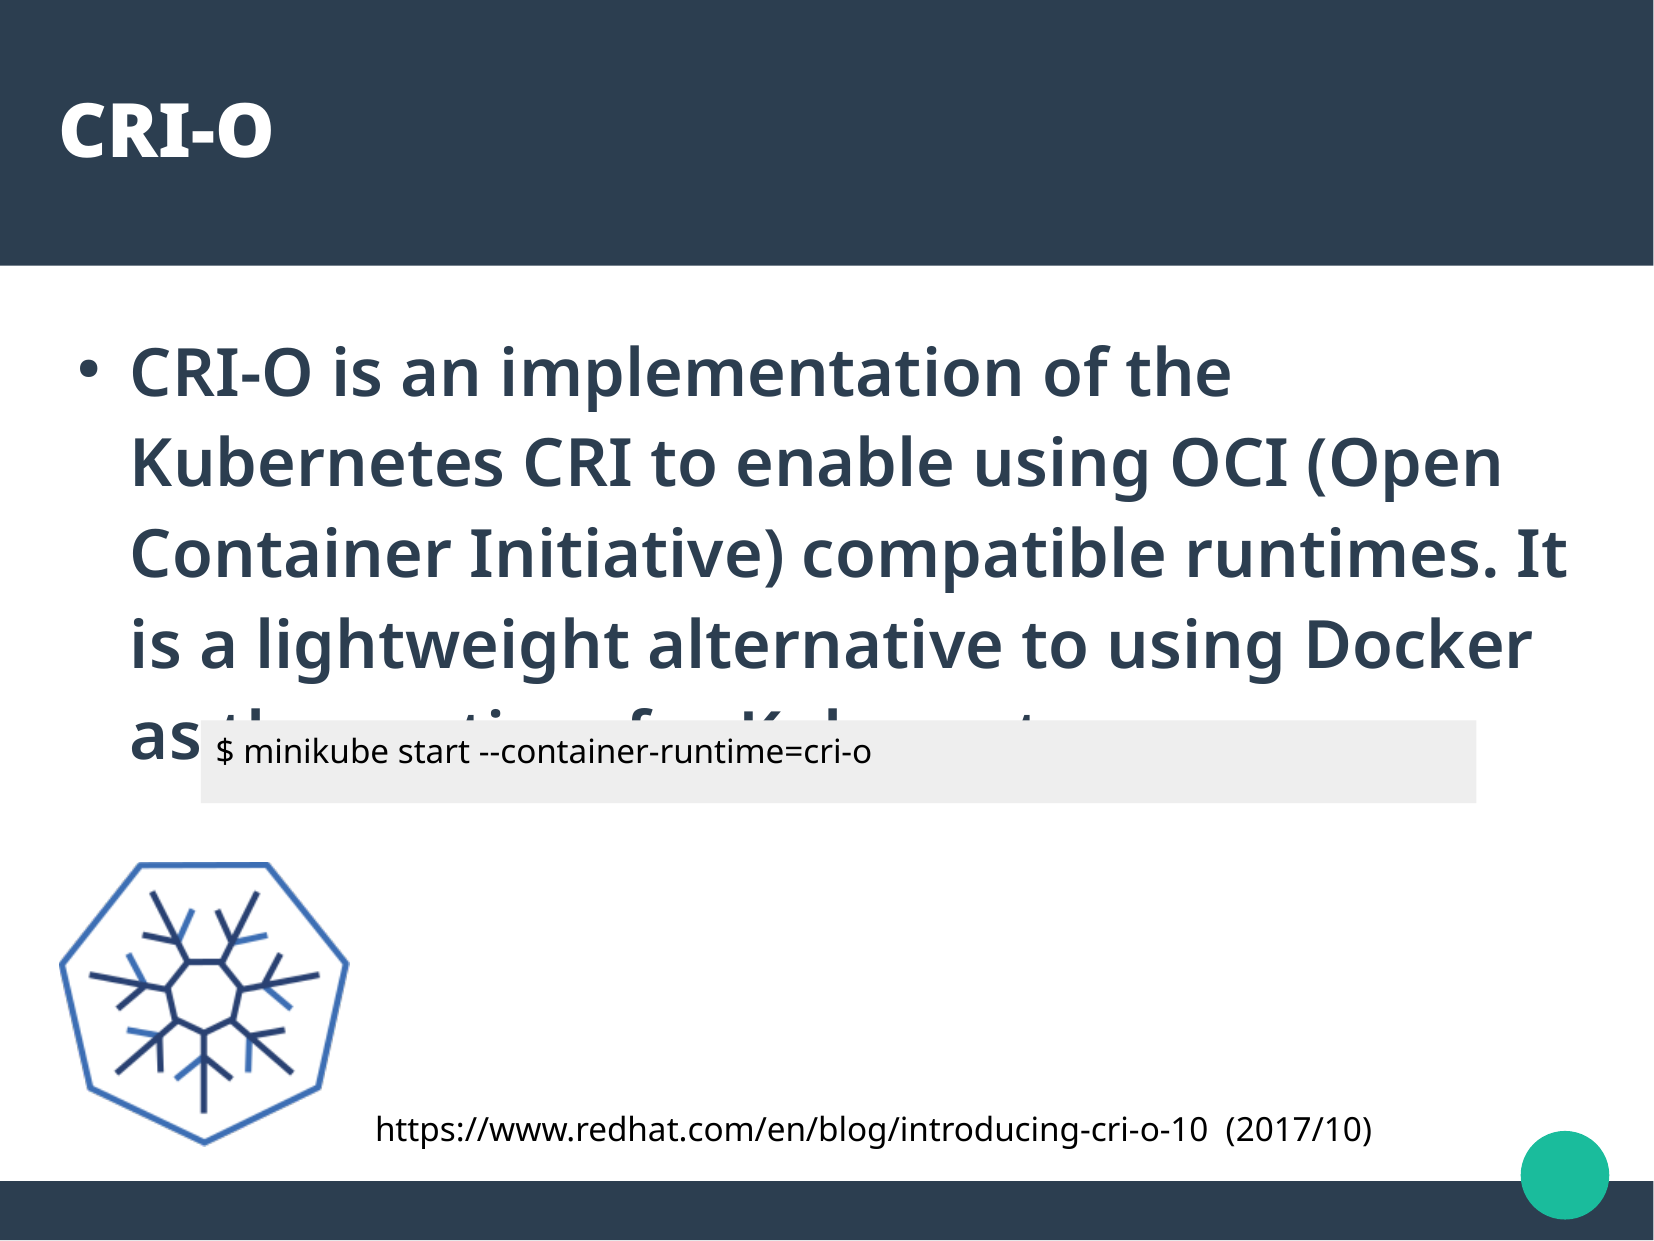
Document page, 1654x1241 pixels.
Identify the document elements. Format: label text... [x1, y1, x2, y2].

picture [59, 862, 350, 1147]
text_box https://www.redhat.com/en/blog/introducing-cri-o-10 (2017/10) [360, 1098, 1424, 1156]
text_box $ minikube start --container-runtime=cri-o [200, 720, 1477, 804]
list CRI-O is an implementation of the Kubernetes CRI to enable using OCI (Open Container Initiative) compatible runtimes. It is a lightweight alternative to using Docker as the runtime for Kubernetes. [59, 324, 1595, 1152]
title CRI-O [59, 49, 1595, 207]
